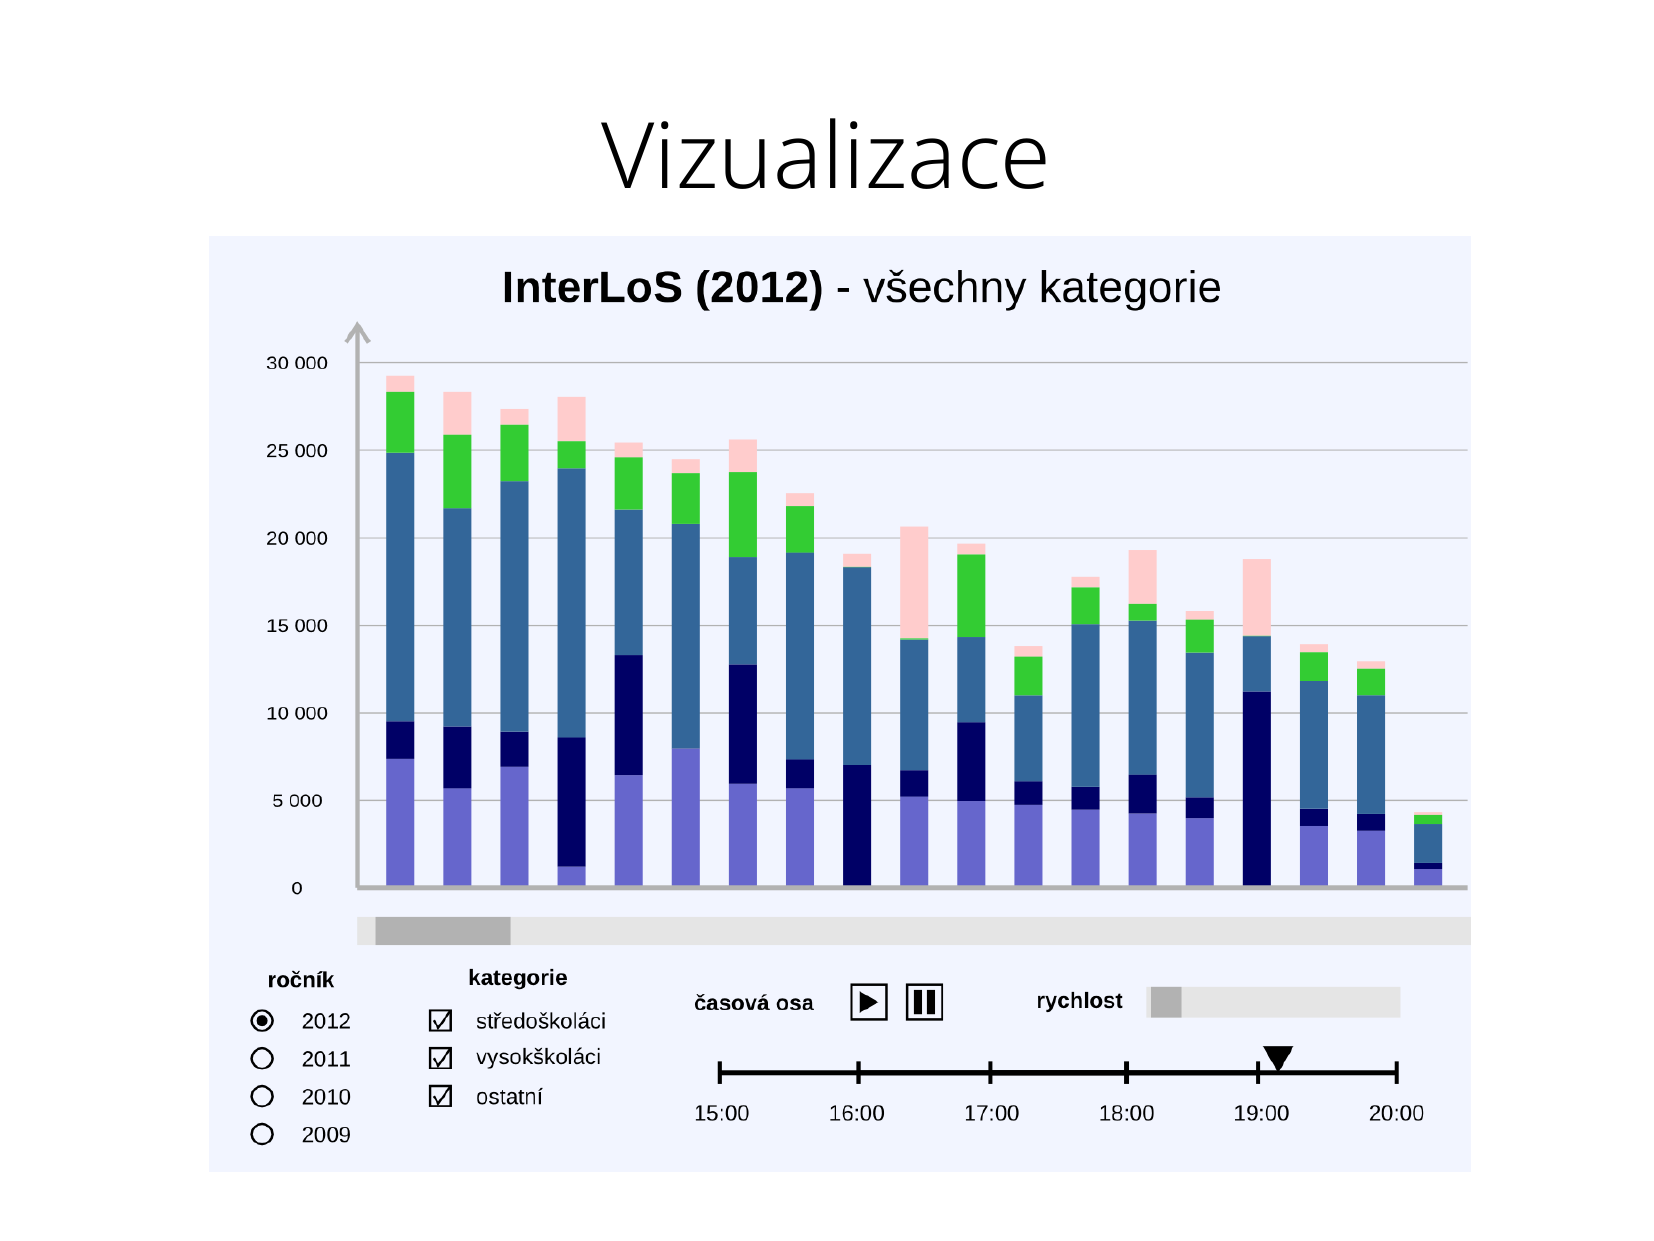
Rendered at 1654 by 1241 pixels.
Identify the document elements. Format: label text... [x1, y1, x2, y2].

title Vizualizace [82, 49, 1571, 257]
picture [209, 236, 1471, 1172]
